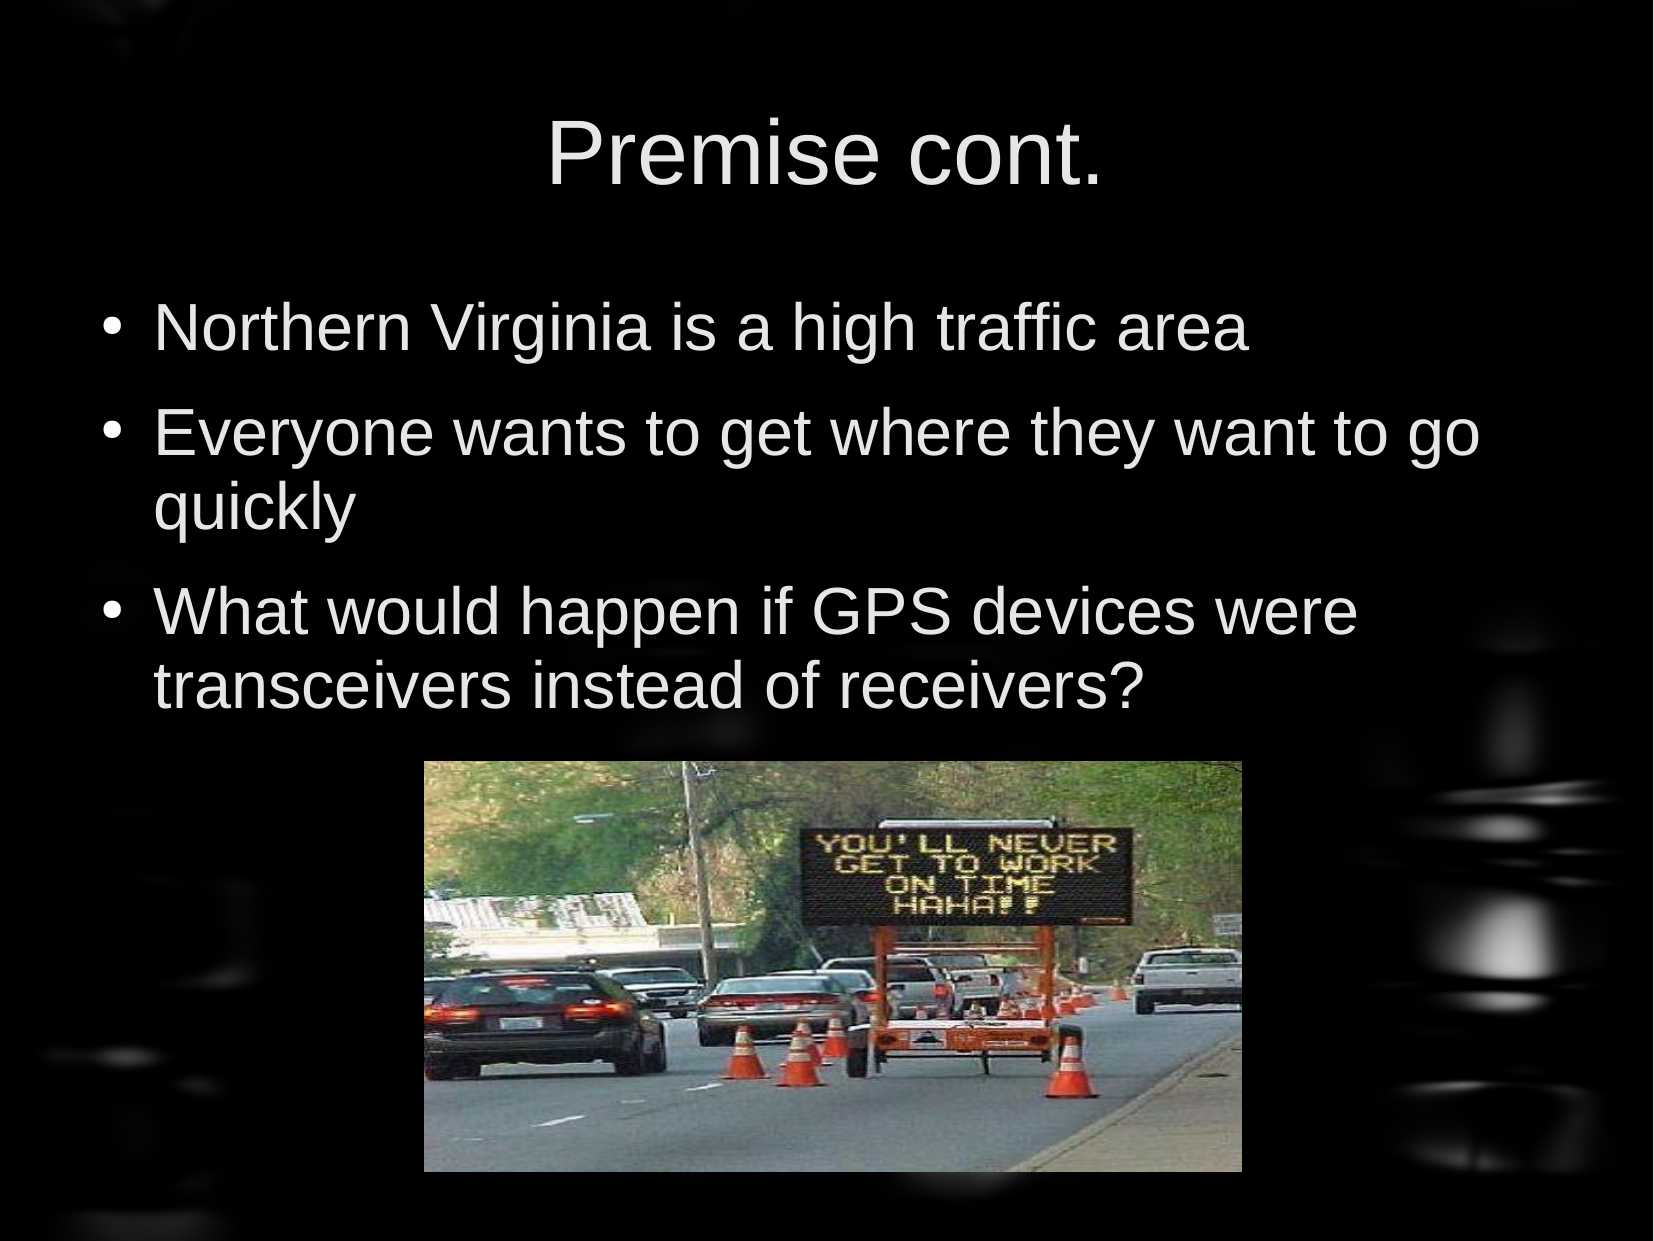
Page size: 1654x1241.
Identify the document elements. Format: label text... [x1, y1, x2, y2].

list Northern Virginia is a high traffic area Everyone wants to get where they want to go quickly What would happen if GPS devices were transceivers instead of receivers? [82, 290, 1538, 1010]
picture [0, 0, 1654, 1241]
title Premise cont. [82, 49, 1571, 257]
